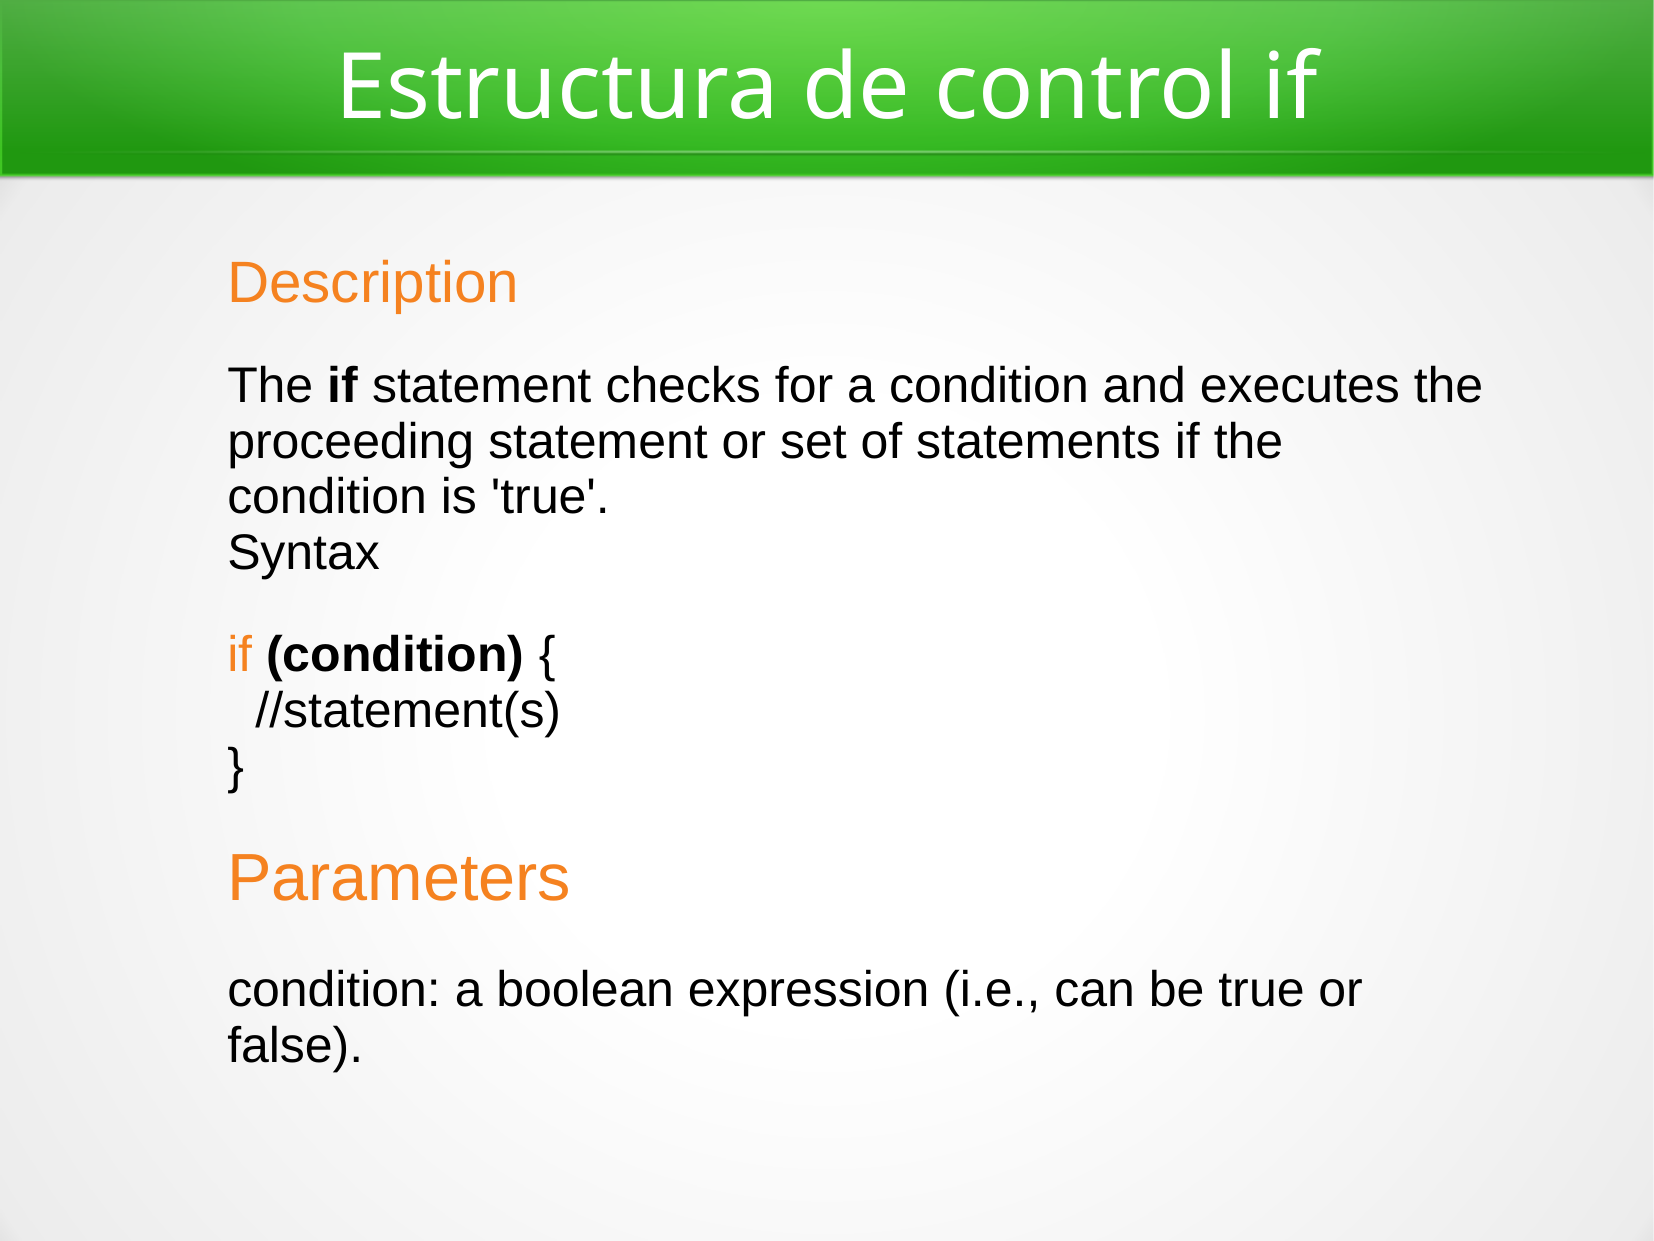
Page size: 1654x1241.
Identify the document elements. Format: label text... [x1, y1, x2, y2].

text_box Description The if statement checks for a condition and executes the proceeding statement or set of statements if the condition is 'true'. Syntax if (condition) { //statement(s) } Parameters condition: a boolean expression (i.e., can be true or false). [212, 200, 1512, 1123]
picture [0, 0, 1654, 1241]
title Estructura de control if [82, 11, 1571, 154]
